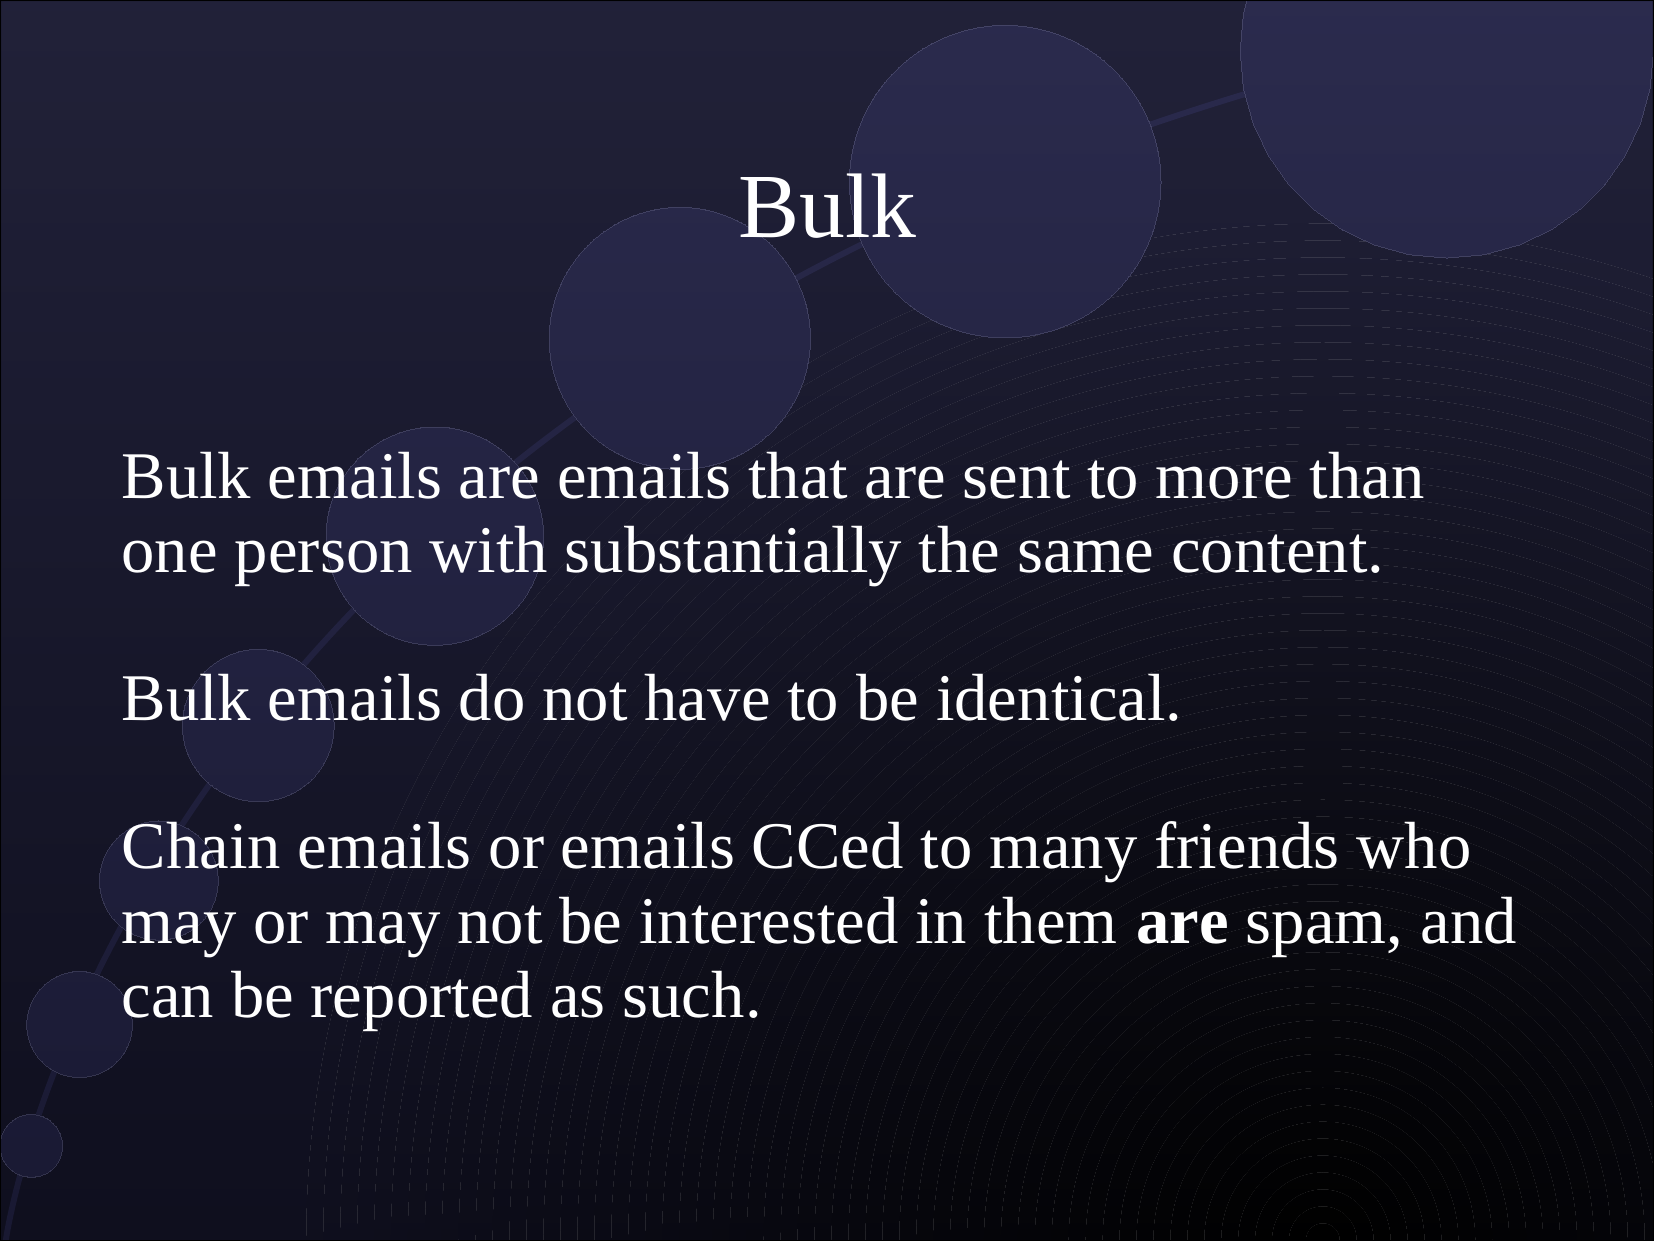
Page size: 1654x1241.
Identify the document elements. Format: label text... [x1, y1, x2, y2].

title Bulk [121, 102, 1534, 311]
subtitle Bulk emails are emails that are sent to more than one person with substantially the same content. Bulk emails do not have to be identical. Chain emails or emails CCed to many friends who may or may not be interested in them are spam, and can be reported as such. [121, 344, 1534, 1127]
